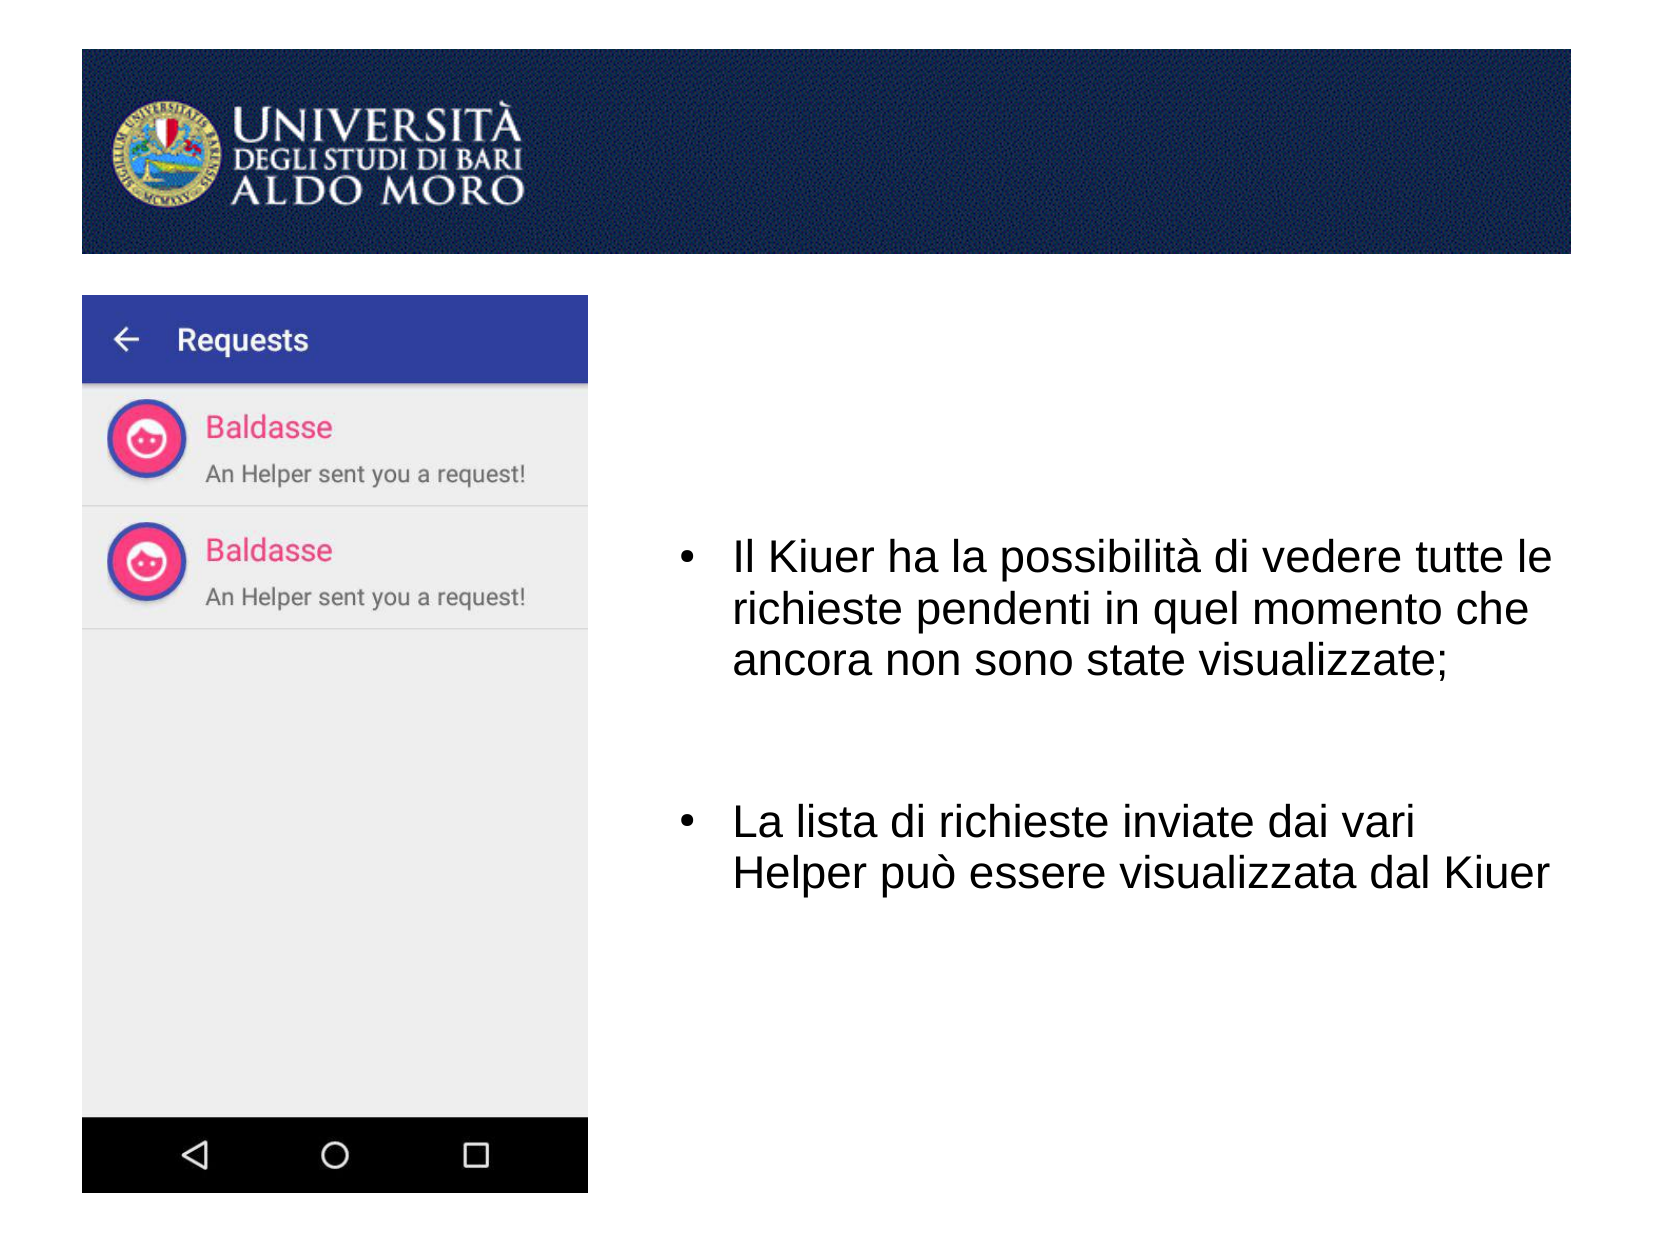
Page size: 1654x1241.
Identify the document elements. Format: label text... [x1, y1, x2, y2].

list Il Kiuer ha la possibilità di vedere tutte le richieste pendenti in quel momento che ancora non sono state visualizzate; La lista di richieste inviate dai vari Helper può essere visualizzata dal Kiuer [661, 531, 1559, 1241]
picture [82, 295, 588, 1193]
picture [82, 49, 1571, 255]
